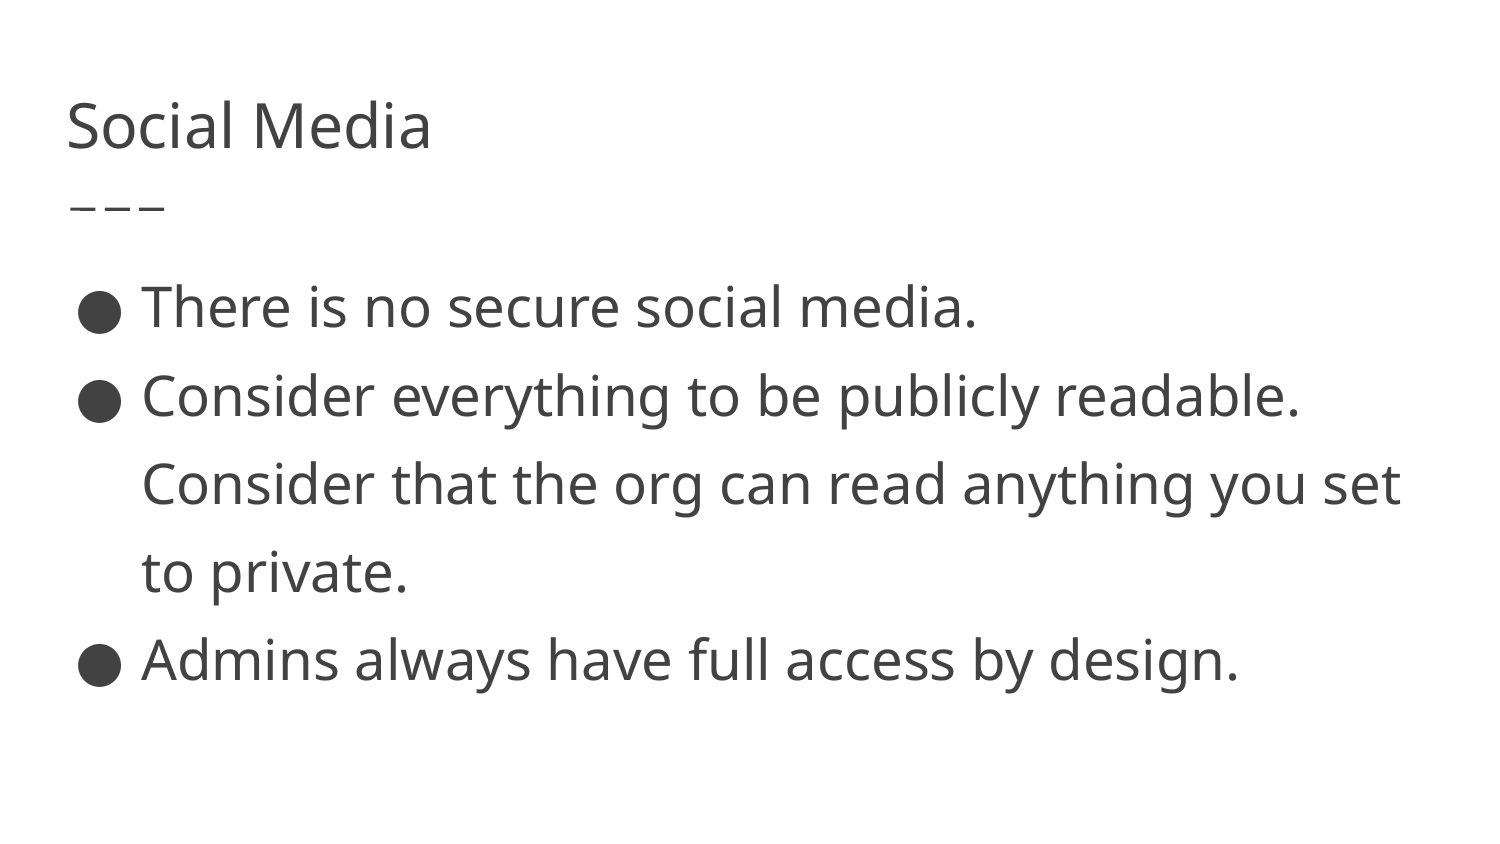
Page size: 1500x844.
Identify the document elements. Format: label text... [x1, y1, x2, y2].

list There is no secure social media. Consider everything to be publicly readable. Consider that the org can read anything you set to private. Admins always have full access by design. [51, 240, 1449, 750]
title Social Media [51, 61, 1449, 182]
